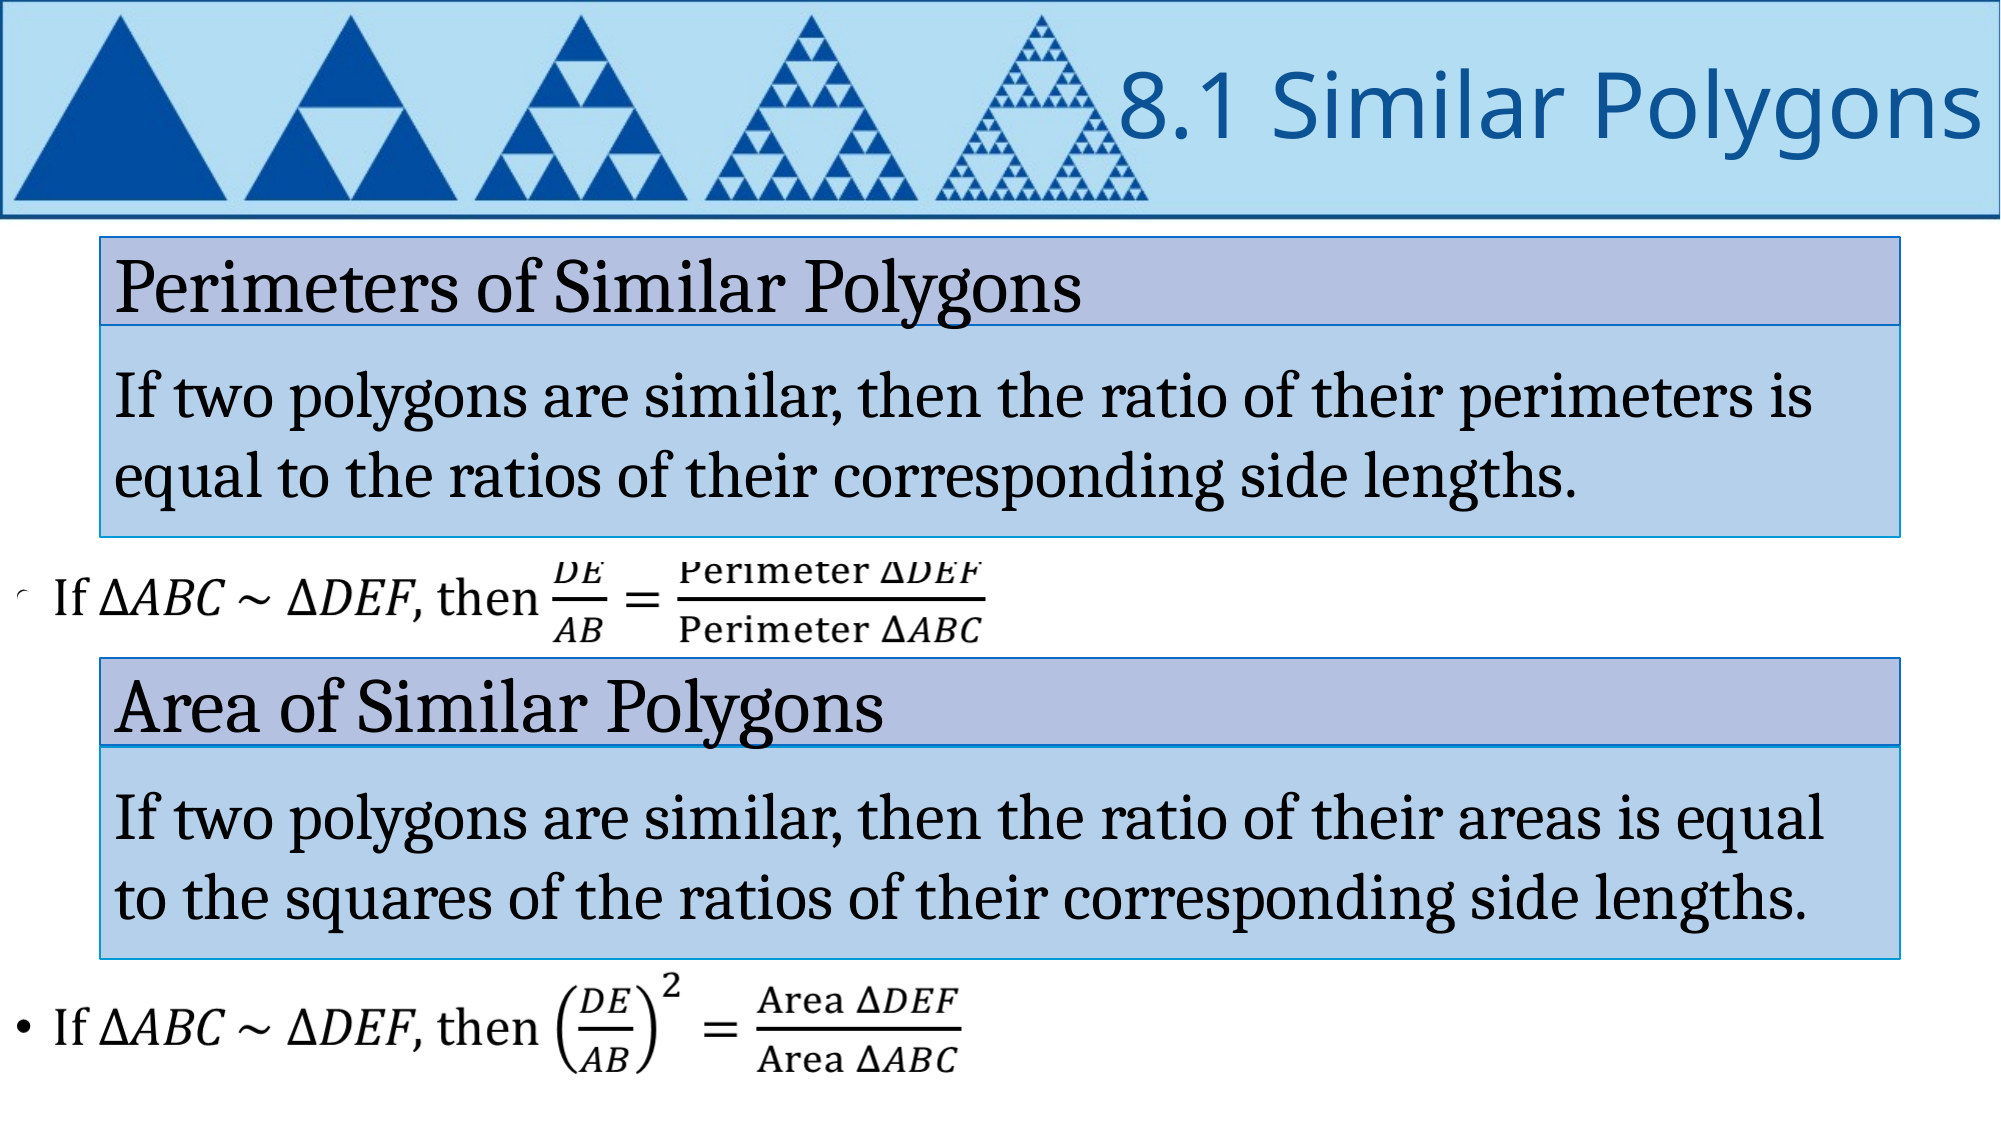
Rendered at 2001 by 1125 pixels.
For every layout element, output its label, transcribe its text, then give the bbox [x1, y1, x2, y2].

text_box If two polygons are similar, then the ratio of their perimeters is equal to the ratios of their corresponding side lengths. [99, 325, 1900, 538]
text_box If two polygons are similar, then the ratio of their areas is equal to the squares of the ratios of their corresponding side lengths. [99, 746, 1900, 959]
title 8.1 Similar Polygons [0, 0, 2000, 218]
picture [0, 0, 2001, 1125]
text_box Area of Similar Polygons [99, 657, 1900, 746]
list [0, 562, 2000, 1125]
text_box Perimeters of Similar Polygons [99, 237, 1900, 325]
